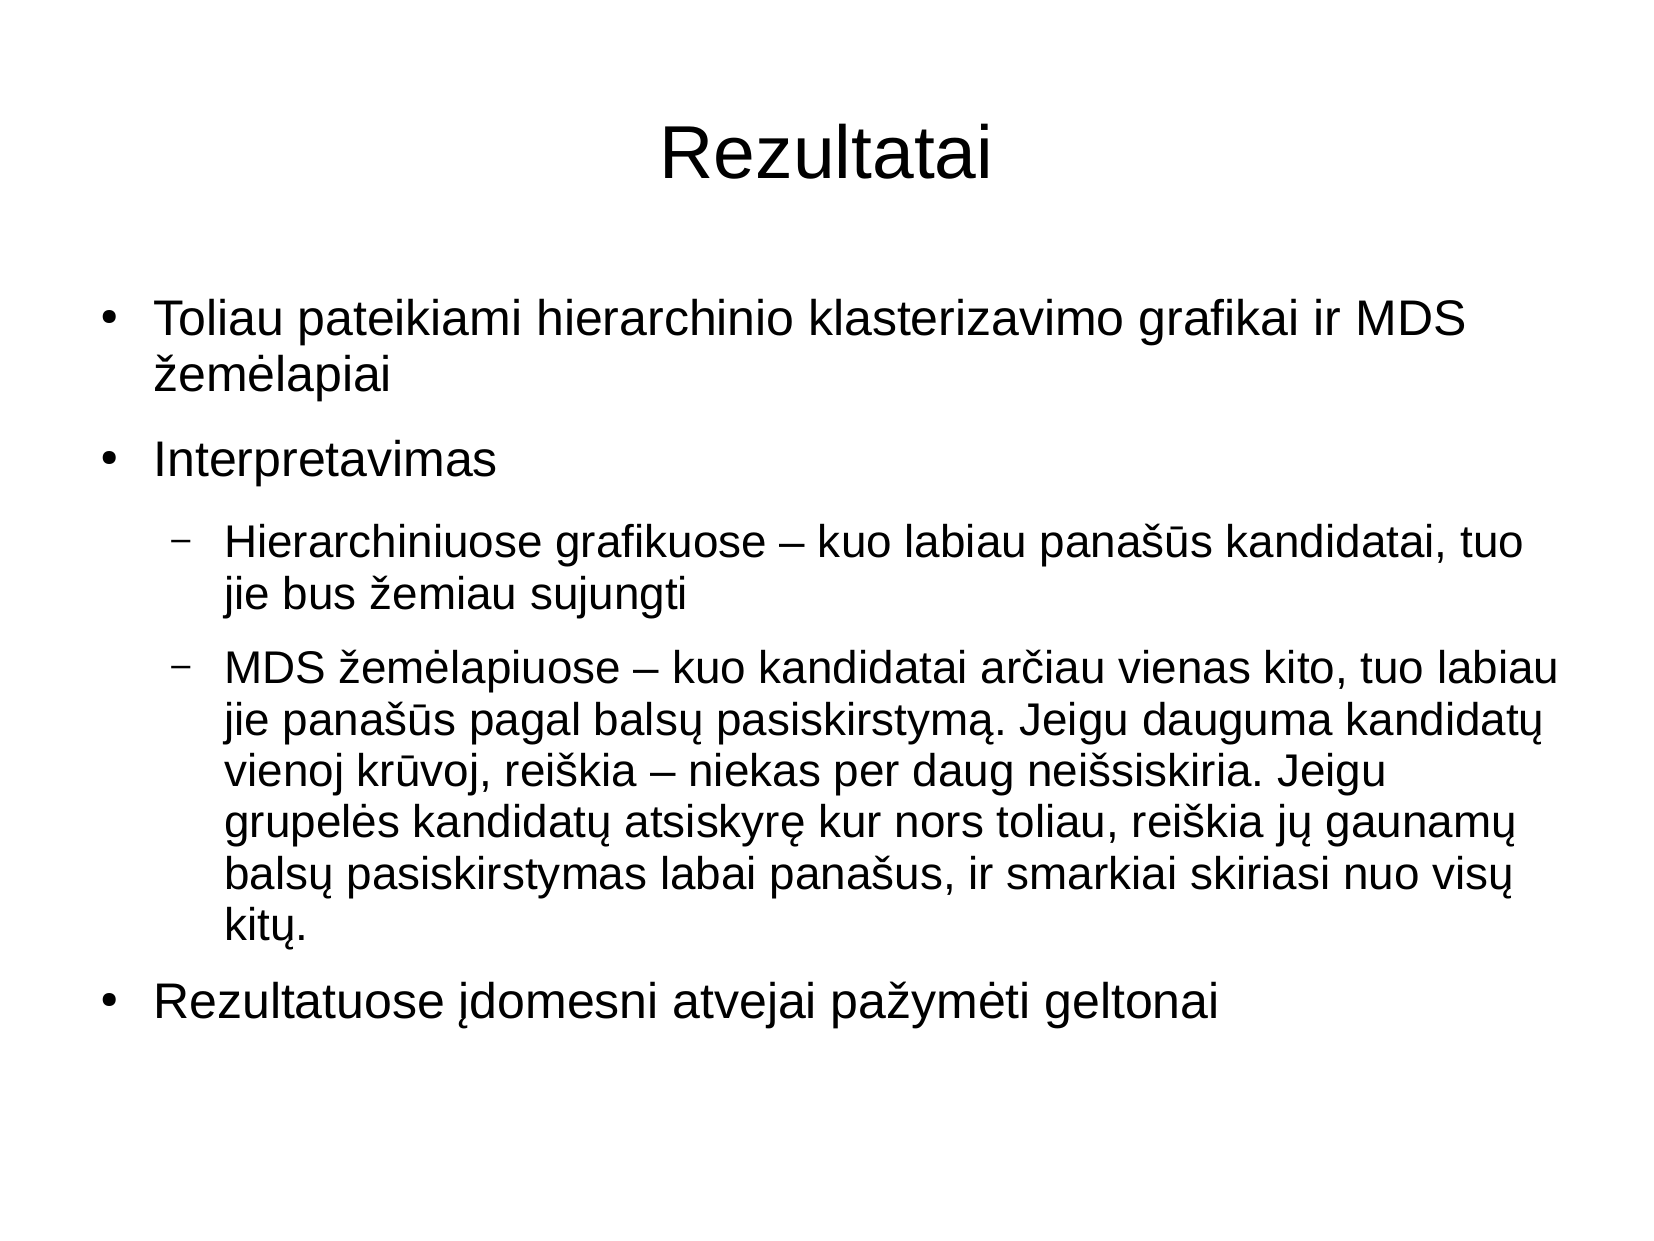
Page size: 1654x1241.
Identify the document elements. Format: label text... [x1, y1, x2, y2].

list Toliau pateikiami hierarchinio klasterizavimo grafikai ir MDS žemėlapiai Interpretavimas Hierarchiniuose grafikuose – kuo labiau panašūs kandidatai, tuo jie bus žemiau sujungti MDS žemėlapiuose – kuo kandidatai arčiau vienas kito, tuo labiau jie panašūs pagal balsų pasiskirstymą. Jeigu dauguma kandidatų vienoj krūvoj, reiškia – niekas per daug neišsiskiria. Jeigu grupelės kandidatų atsiskyrę kur nors toliau, reiškia jų gaunamų balsų pasiskirstymas labai panašus, ir smarkiai skiriasi nuo visų kitų. Rezultatuose įdomesni atvejai pažymėti geltonai [82, 290, 1571, 1109]
title Rezultatai [82, 49, 1571, 257]
